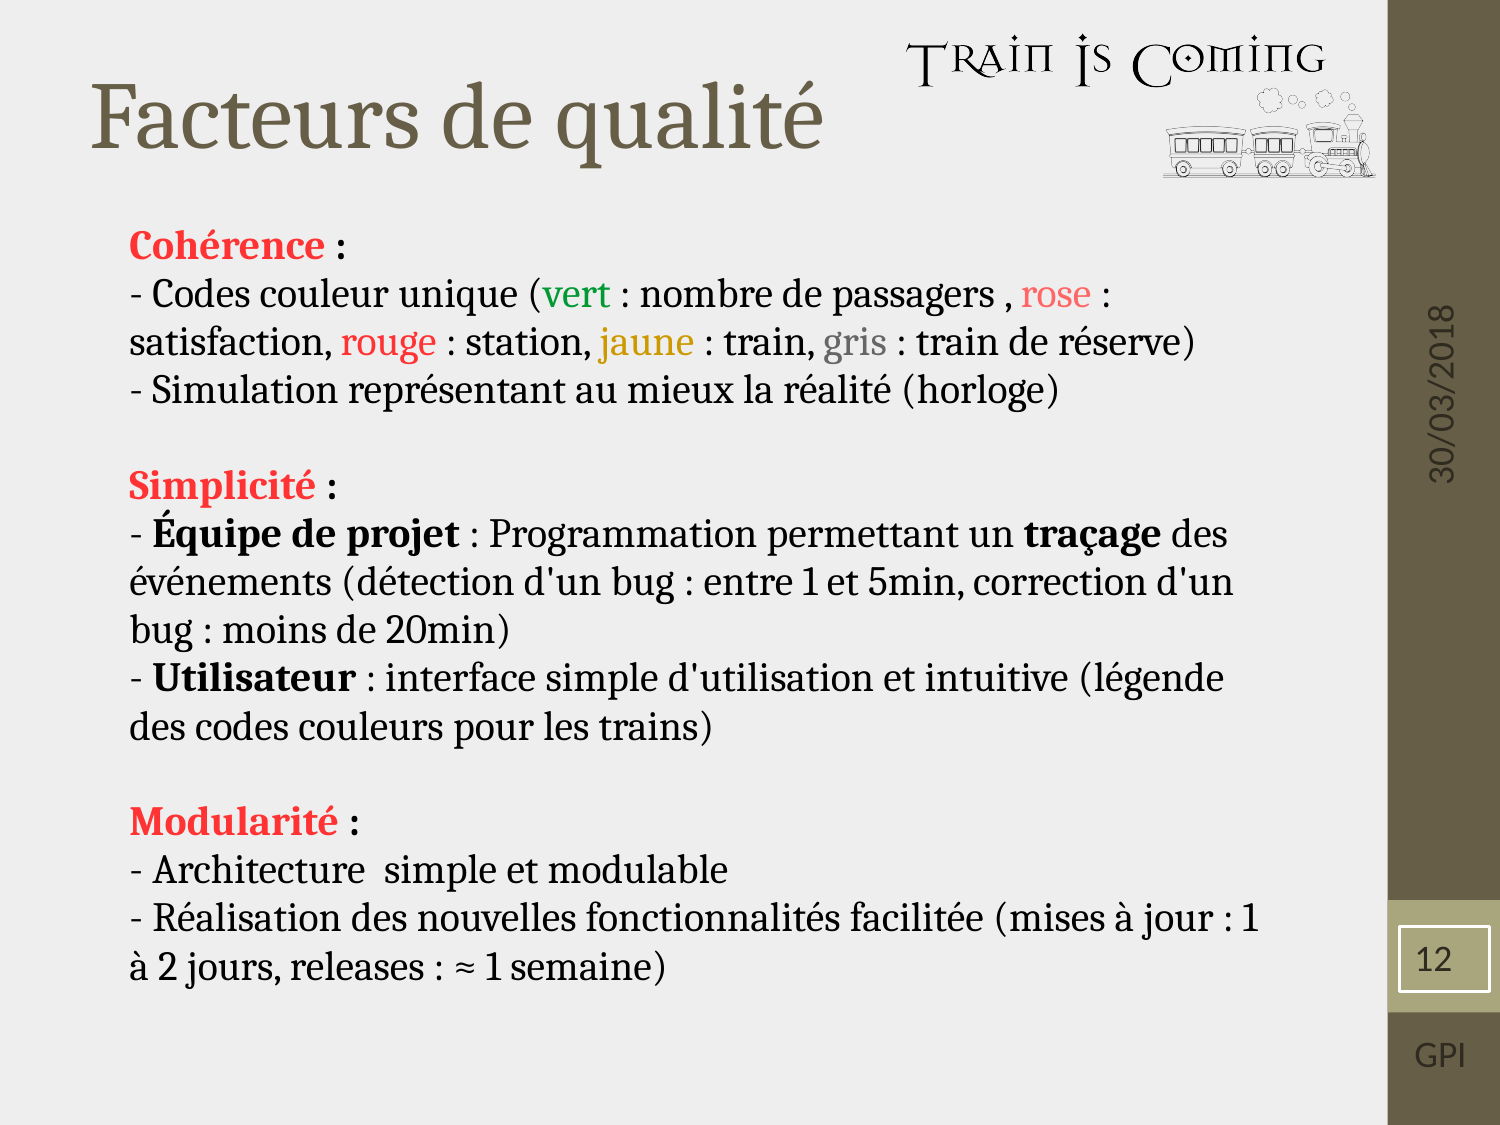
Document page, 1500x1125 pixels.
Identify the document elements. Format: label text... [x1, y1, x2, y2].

text_box <numéro> [1399, 926, 1490, 992]
picture [897, 11, 1376, 191]
text_box 30/03/2018 [1408, 100, 1469, 501]
title Facteurs de qualité [75, 45, 1325, 233]
text_box Cohérence : - Codes couleur unique (vert : nombre de passagers , rose : satisfaction, rouge : station, jaune : train, gris : train de réserve) - Simulation représentant au mieux la réalité (horloge) Simplicité : - Équipe de projet : Programmation permettant un traçage des événements (détection d'un bug : entre 1 et 5min, correction d'un bug : moins de 20min) - Utilisateur : interface simple d'utilisation et intuitive (légende des codes couleurs pour les trains) Modularité : - Architecture simple et modulable - Réalisation des nouvelles fonctionnalités facilitée (mises à jour : 1 à 2 jours, releases : ≈ 1 semaine) [114, 214, 1276, 1014]
text_box GPI [1399, 1023, 1483, 1083]
